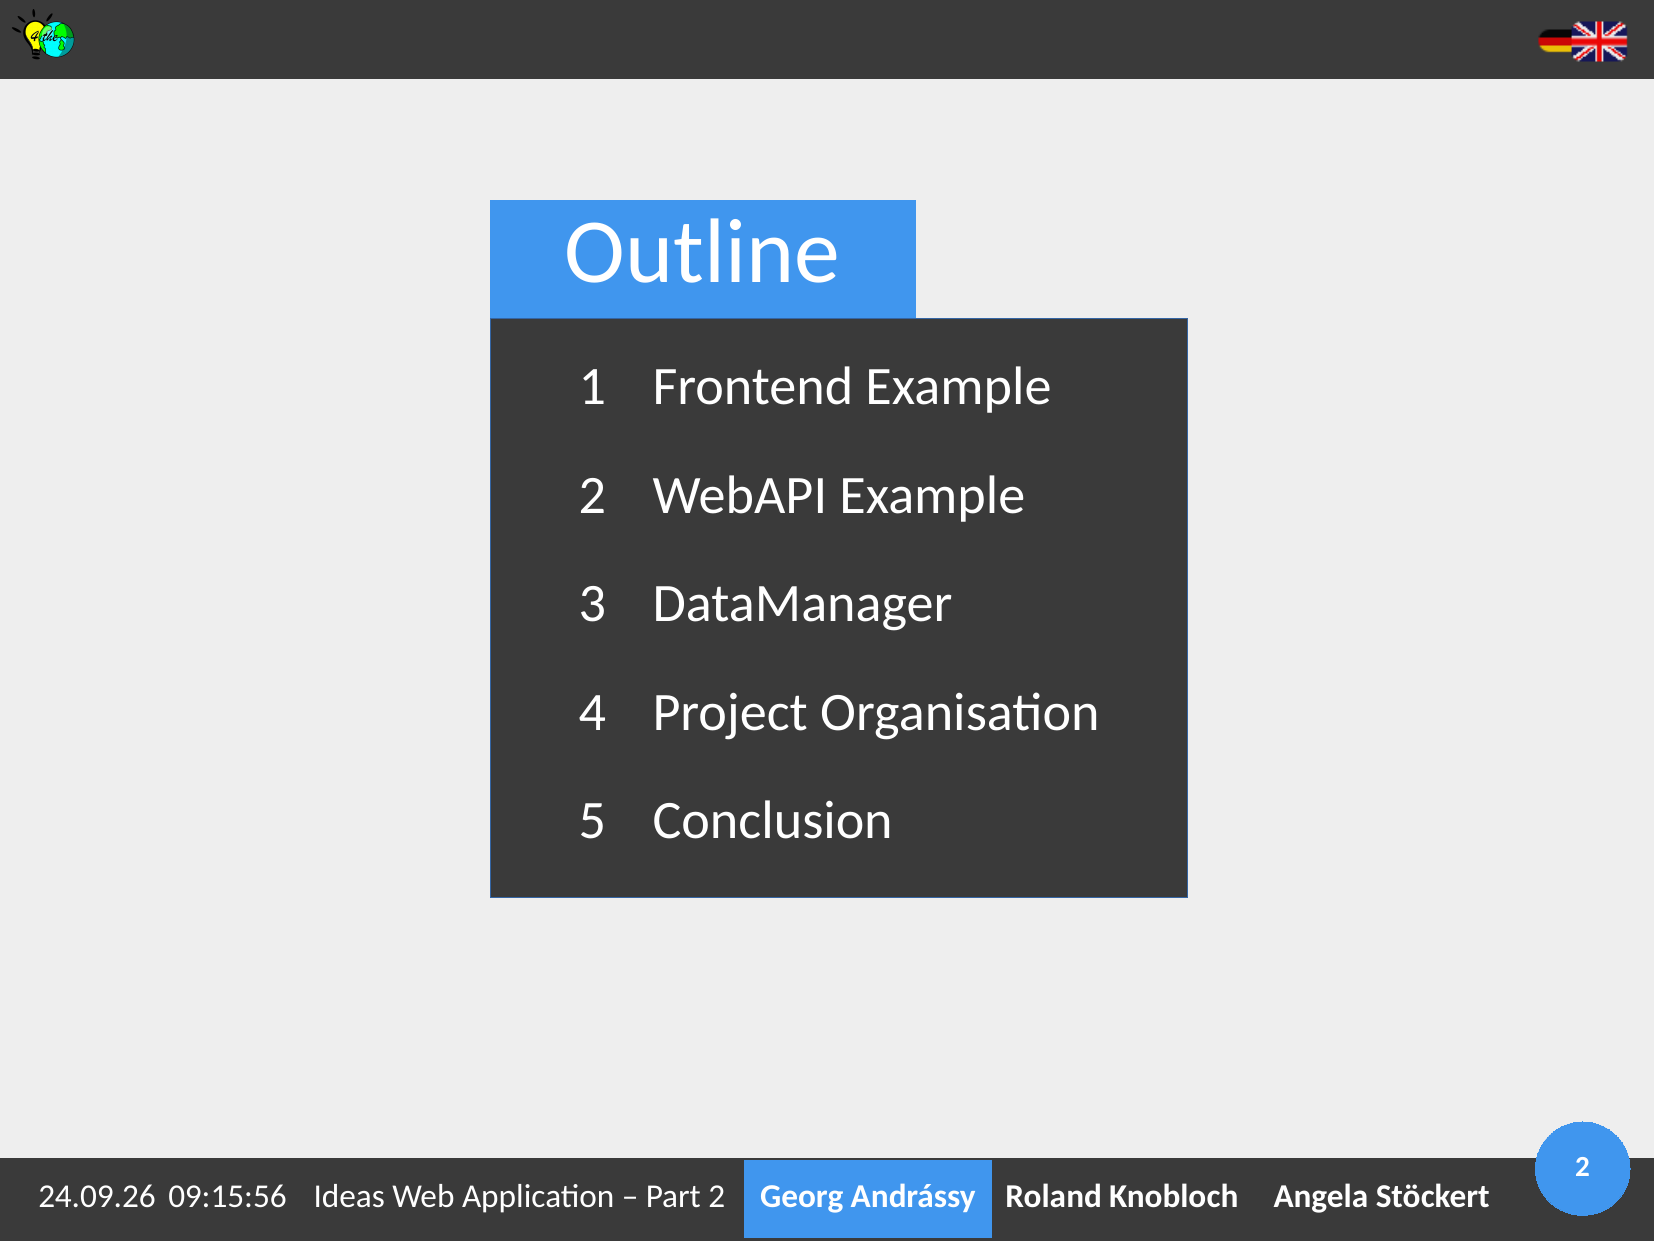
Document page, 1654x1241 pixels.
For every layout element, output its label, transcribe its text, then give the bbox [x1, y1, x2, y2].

text_box Roland Knobloch [992, 1160, 1251, 1238]
text_box Angela Stöckert [1251, 1160, 1512, 1238]
picture [2, 0, 83, 79]
text_box Georg Andrássy [744, 1160, 992, 1238]
text_box Outline [490, 200, 916, 318]
text_box Ideas Web Application – Part 2 [307, 1160, 733, 1238]
text_box 1 Frontend Example 2 WebAPI Example 3 DataManager 4 Project Organisation 5 Conclusion [490, 318, 1188, 898]
picture [1536, 18, 1629, 64]
